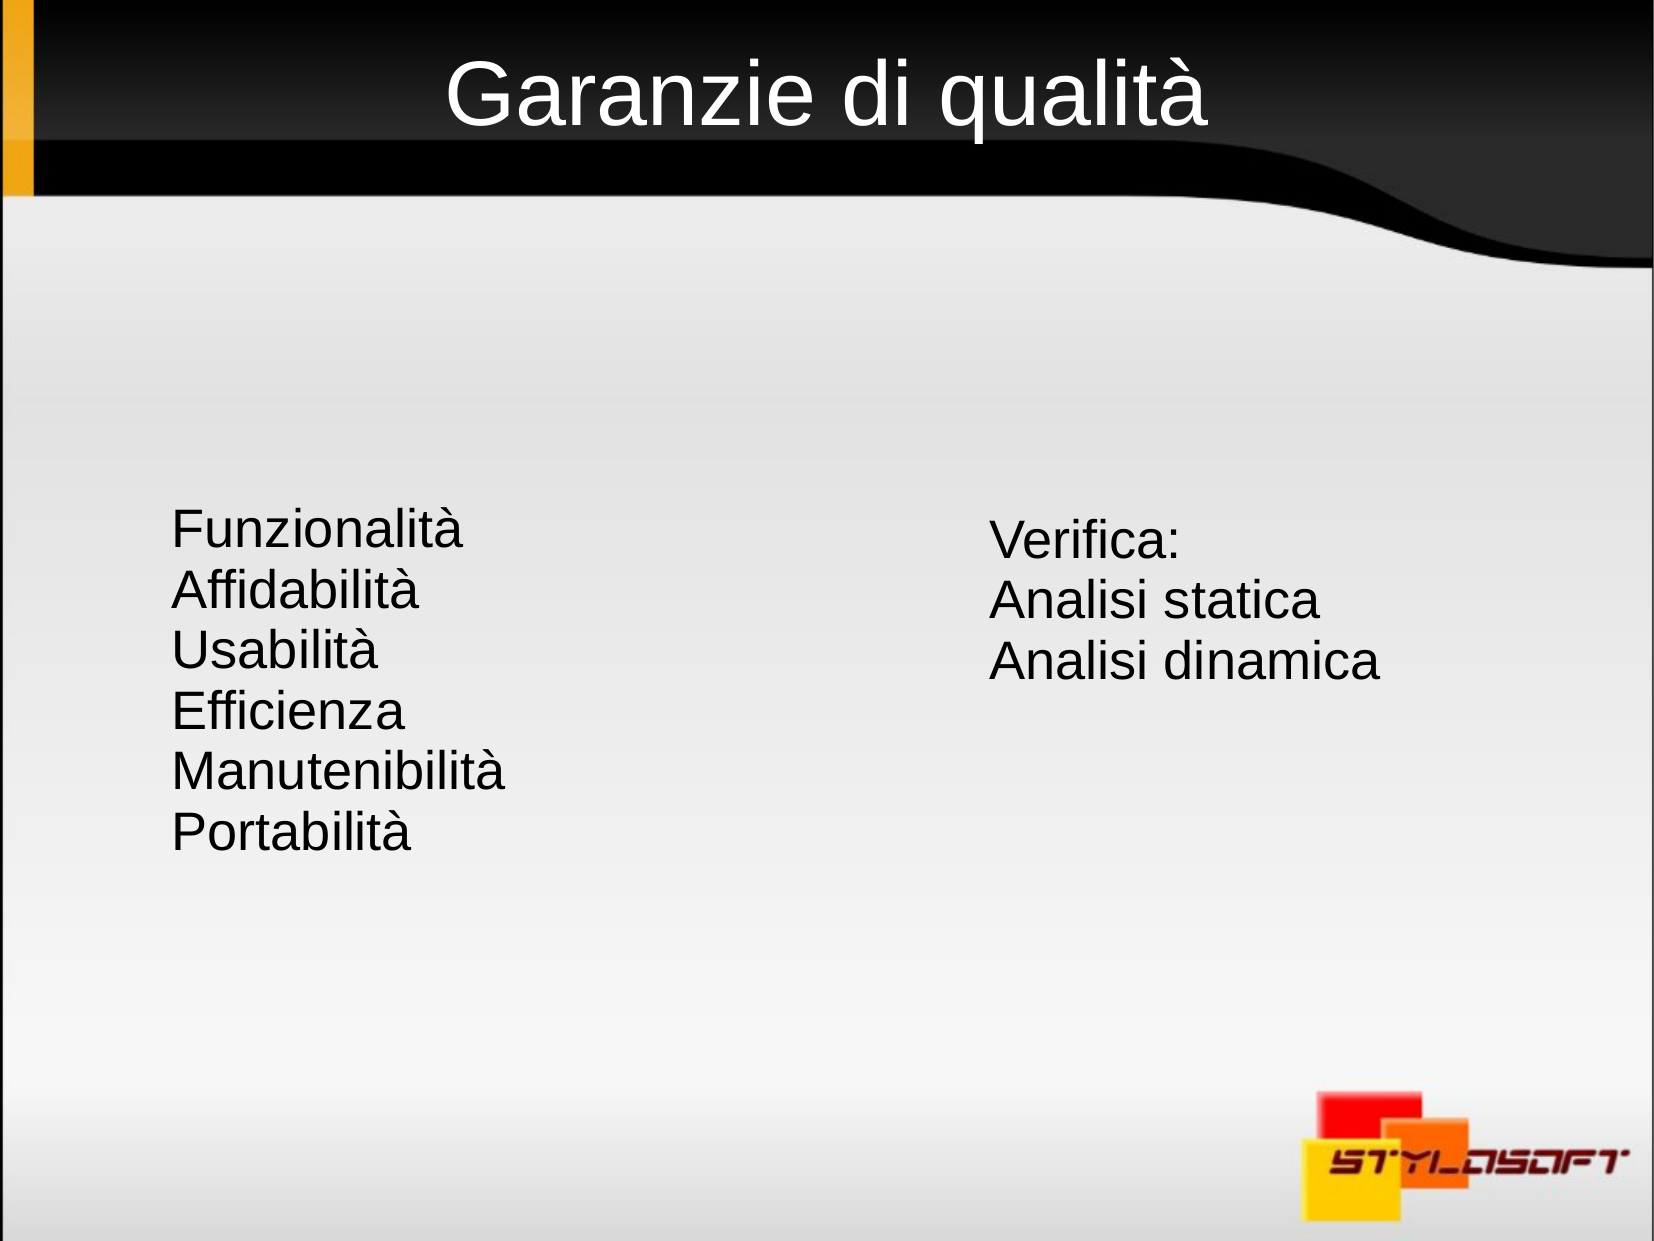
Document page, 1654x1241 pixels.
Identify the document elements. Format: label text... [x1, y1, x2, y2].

title Garanzie di qualità [82, 0, 1571, 191]
text_box Verifica: Analisi statica Analisi dinamica [974, 501, 1536, 699]
picture [0, 0, 1654, 1241]
subtitle Funzionalità Affidabilità Usabilità Efficienza Manutenibilità Portabilità [171, 297, 591, 1063]
